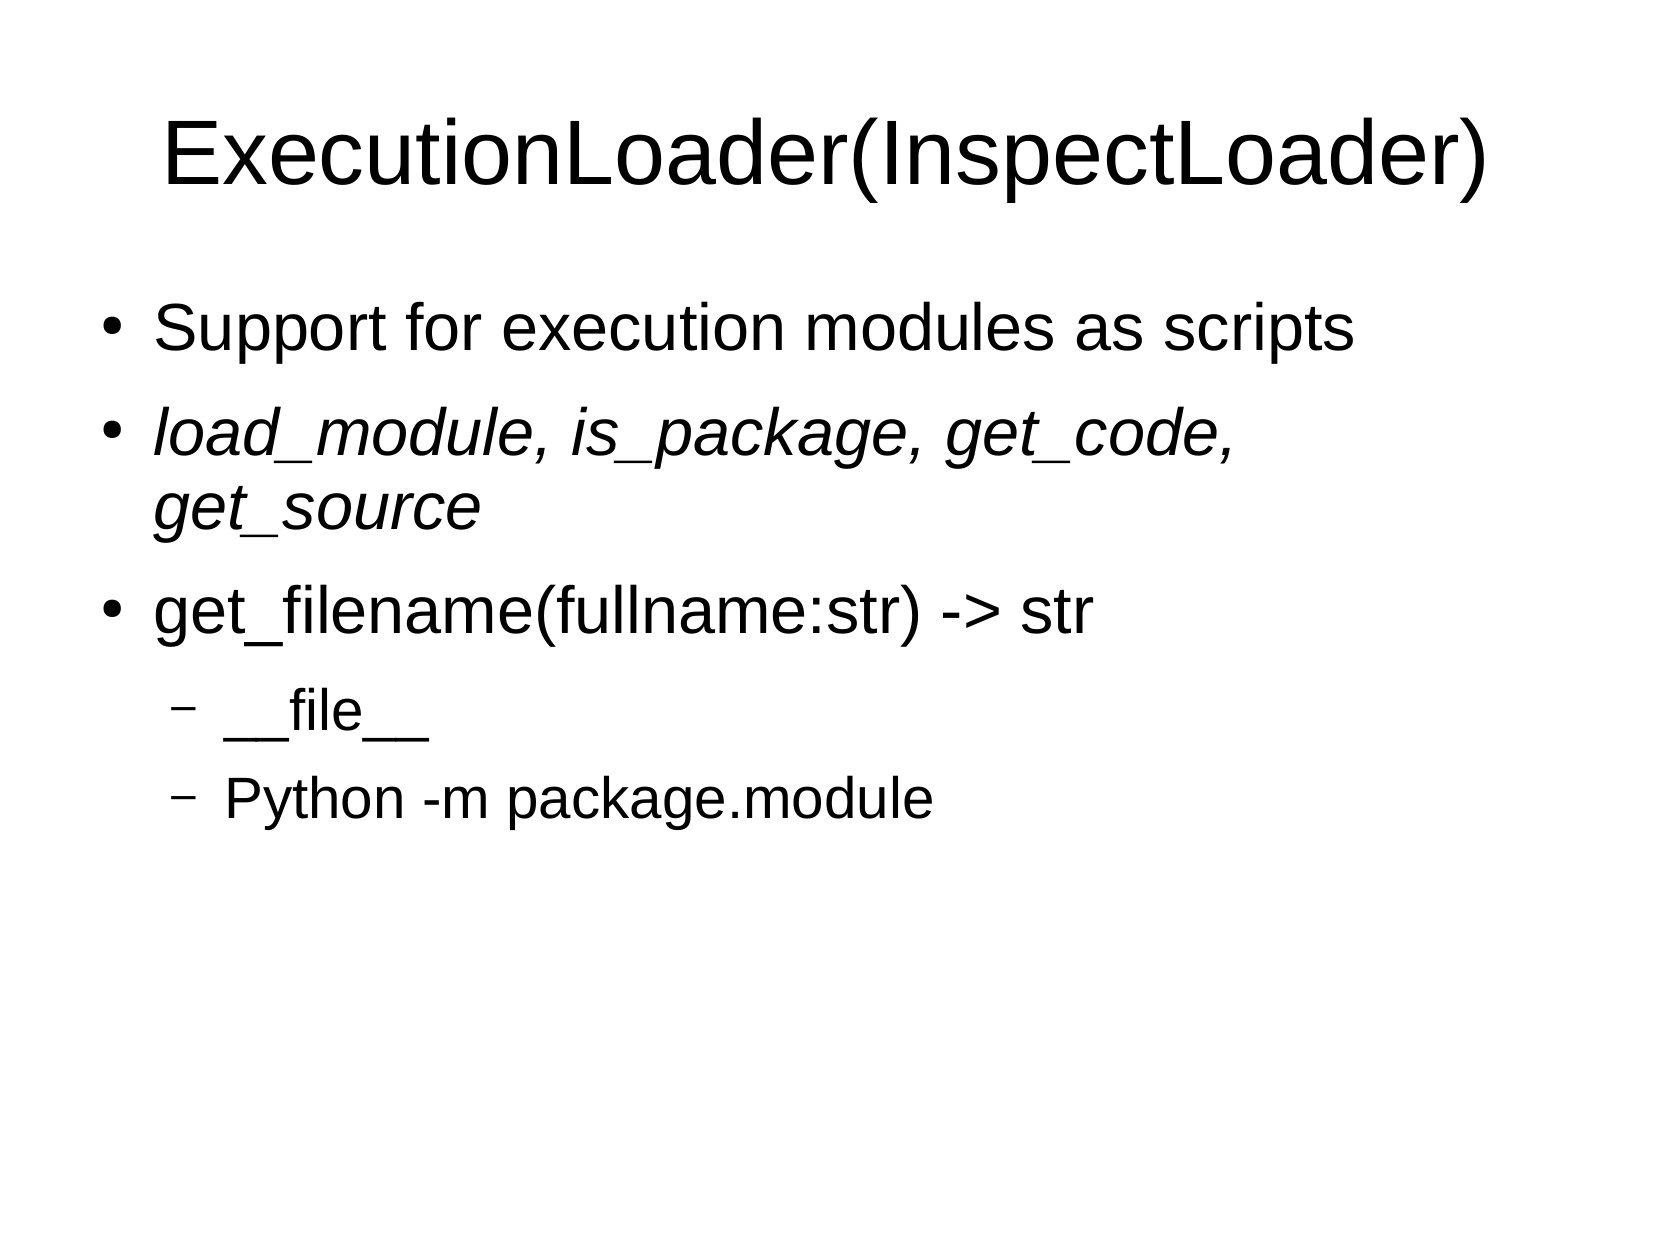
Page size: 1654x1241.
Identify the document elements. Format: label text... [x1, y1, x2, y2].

list Support for execution modules as scripts load_module, is_package, get_code, get_source get_filename(fullname:str) -> str __file__ Python -m package.module [82, 290, 1538, 1010]
title ExecutionLoader(InspectLoader) [82, 49, 1571, 257]
